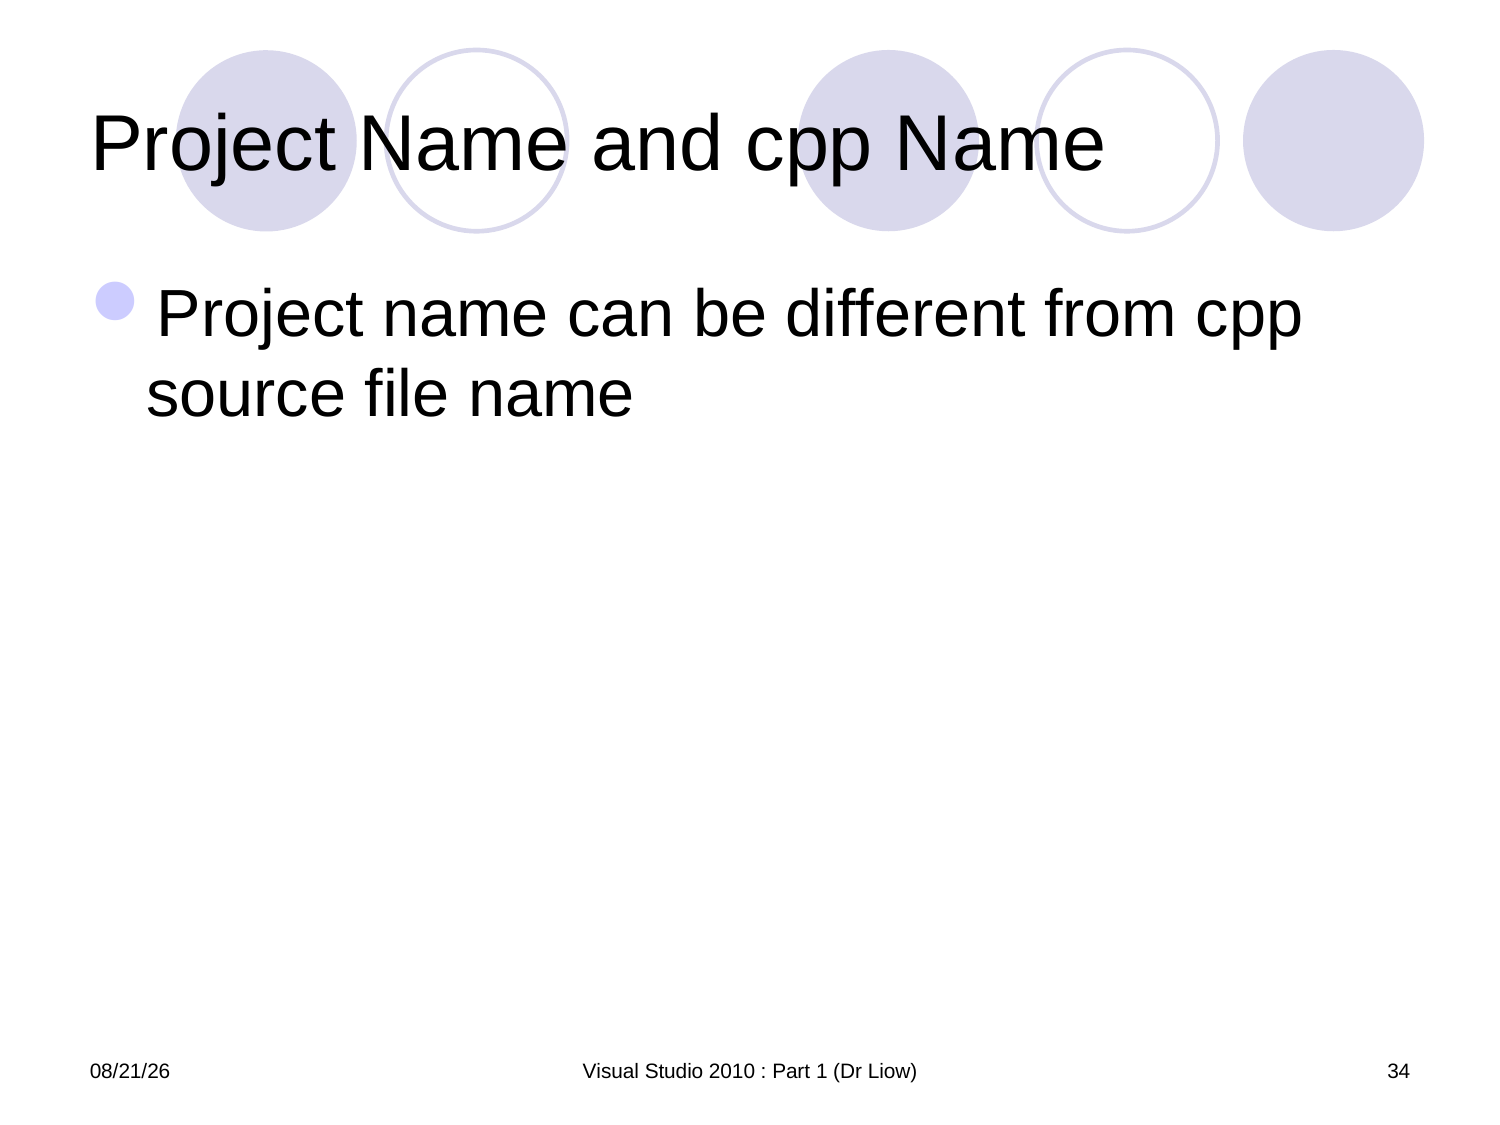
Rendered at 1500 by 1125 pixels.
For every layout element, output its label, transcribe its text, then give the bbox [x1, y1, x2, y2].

title Project Name and cpp Name [75, 45, 1426, 233]
text_box 08/22/12 [74, 1049, 426, 1101]
list Project name can be different from cpp source file name [75, 262, 1426, 1006]
text_box <number> [1074, 1049, 1426, 1101]
text_box Visual Studio 2010 : Part 1 (Dr Liow) [512, 1049, 988, 1101]
